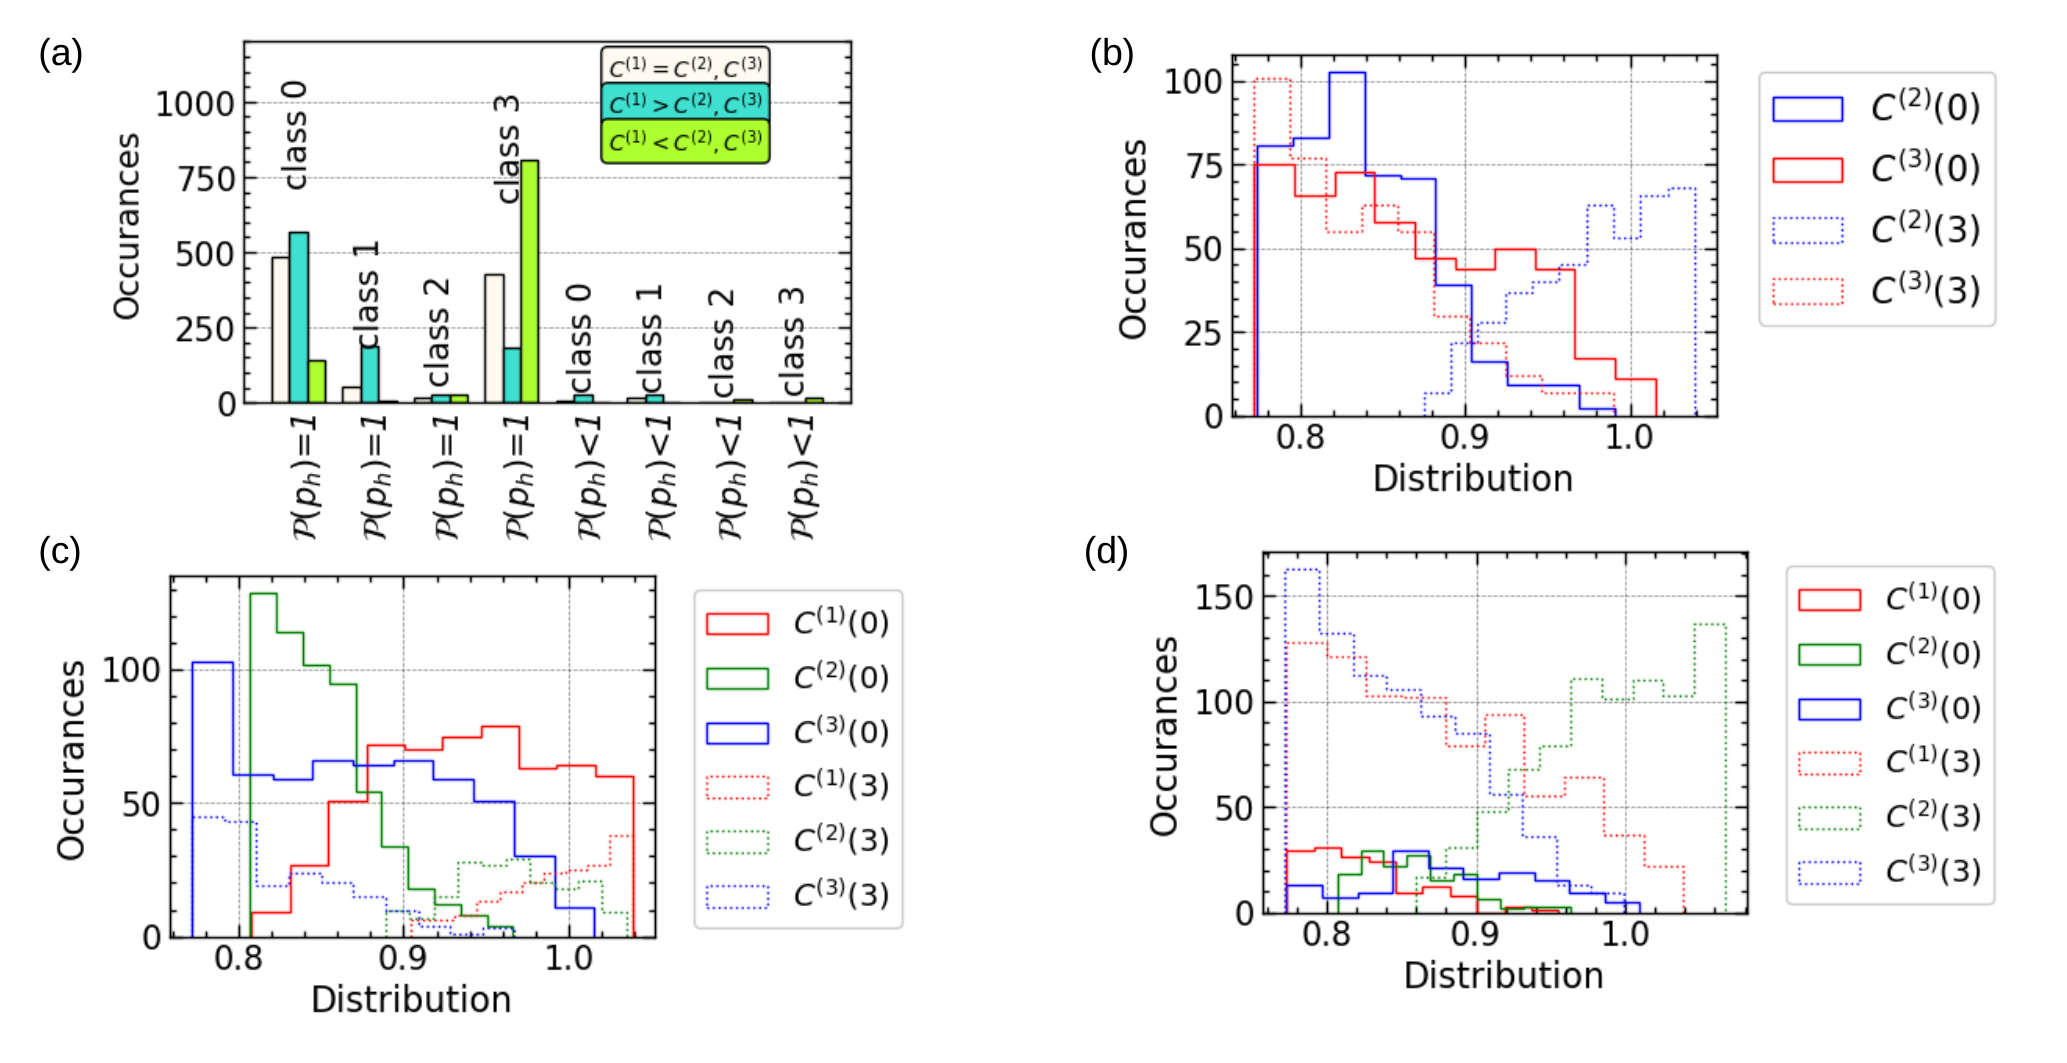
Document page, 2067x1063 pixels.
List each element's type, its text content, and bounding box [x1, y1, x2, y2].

picture [1110, 47, 2003, 507]
picture [106, 35, 857, 548]
picture [48, 568, 910, 1028]
text_box (c) [23, 521, 130, 579]
text_box (b) [1074, 23, 1182, 81]
text_box (a) [23, 23, 130, 81]
picture [1141, 544, 2002, 1004]
text_box (d) [1068, 521, 1176, 579]
